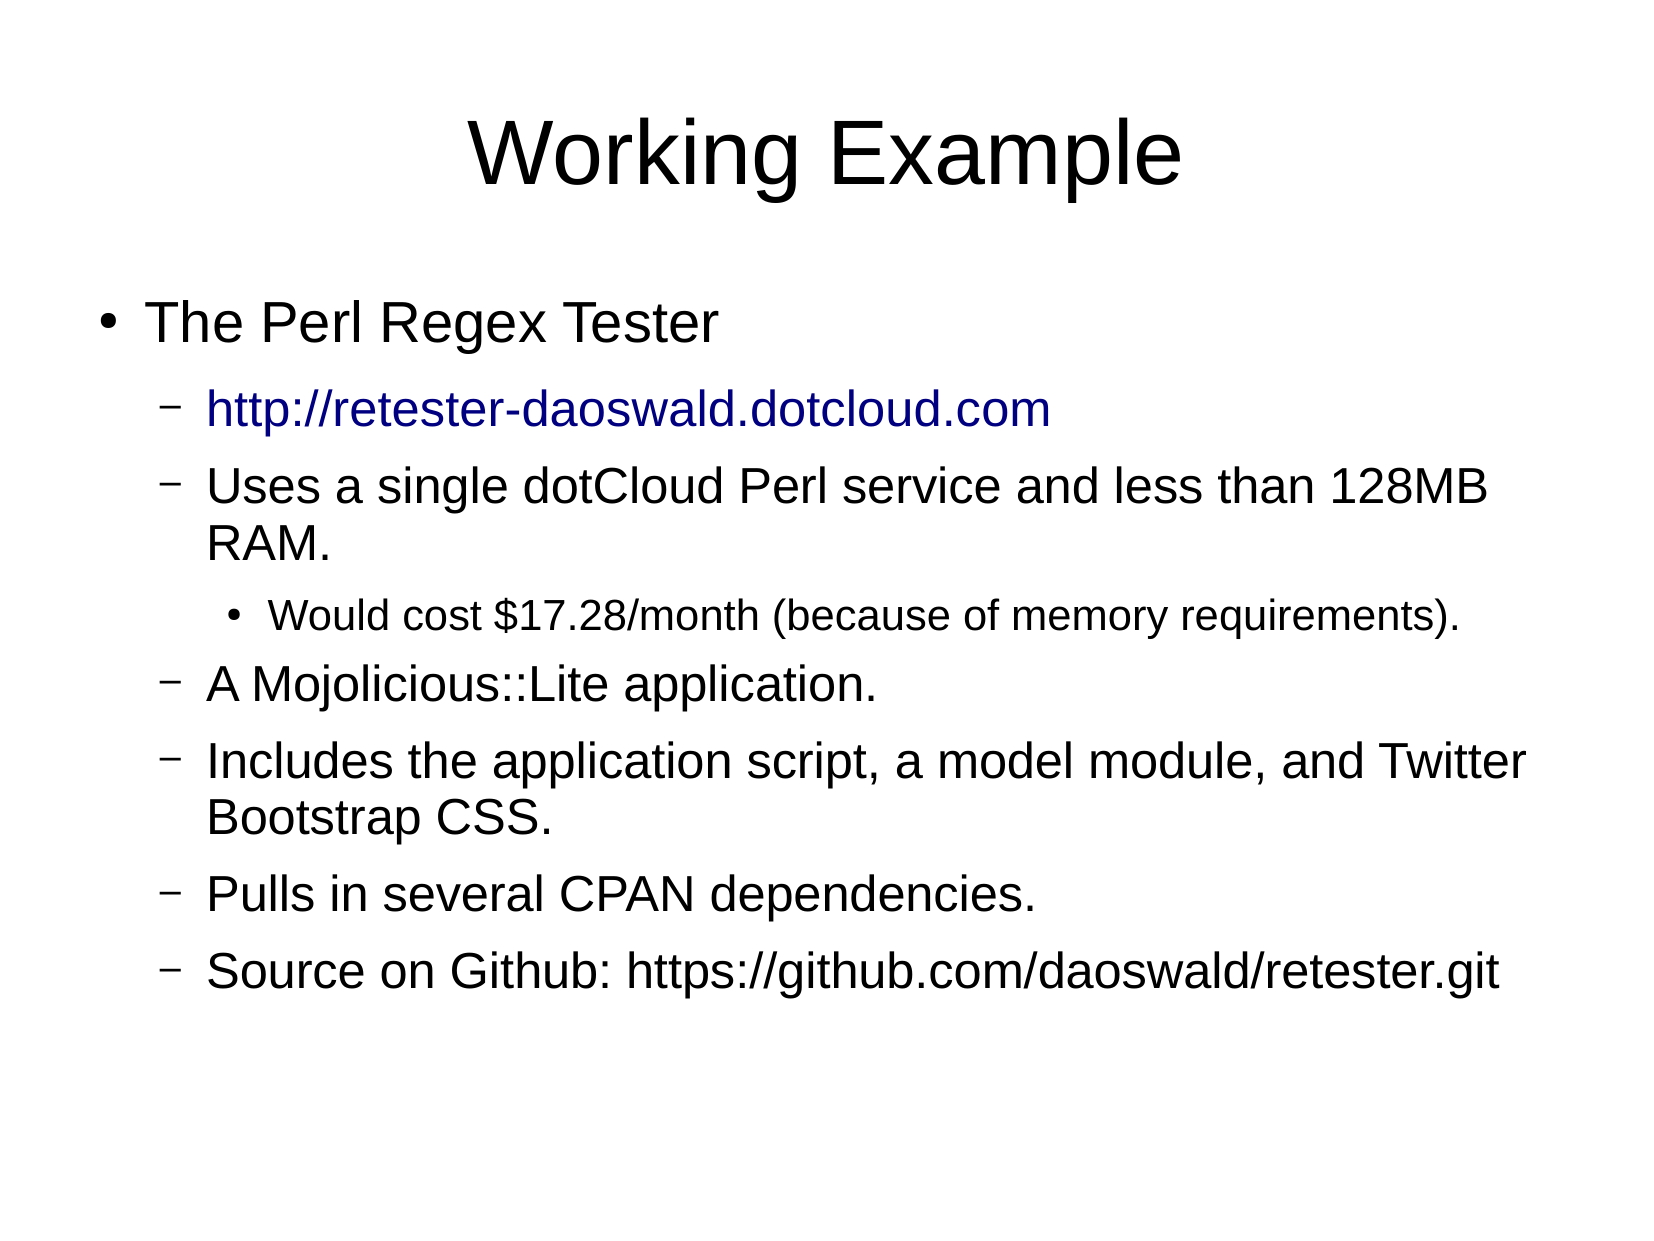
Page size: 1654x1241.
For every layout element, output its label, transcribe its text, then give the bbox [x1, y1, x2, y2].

list The Perl Regex Tester http://retester-daoswald.dotcloud.com Uses a single dotCloud Perl service and less than 128MB RAM. Would cost $17.28/month (because of memory requirements). A Mojolicious::Lite application. Includes the application script, a model module, and Twitter Bootstrap CSS. Pulls in several CPAN dependencies. Source on Github: https://github.com/daoswald/retester.git [82, 290, 1538, 1010]
title Working Example [82, 49, 1571, 257]
